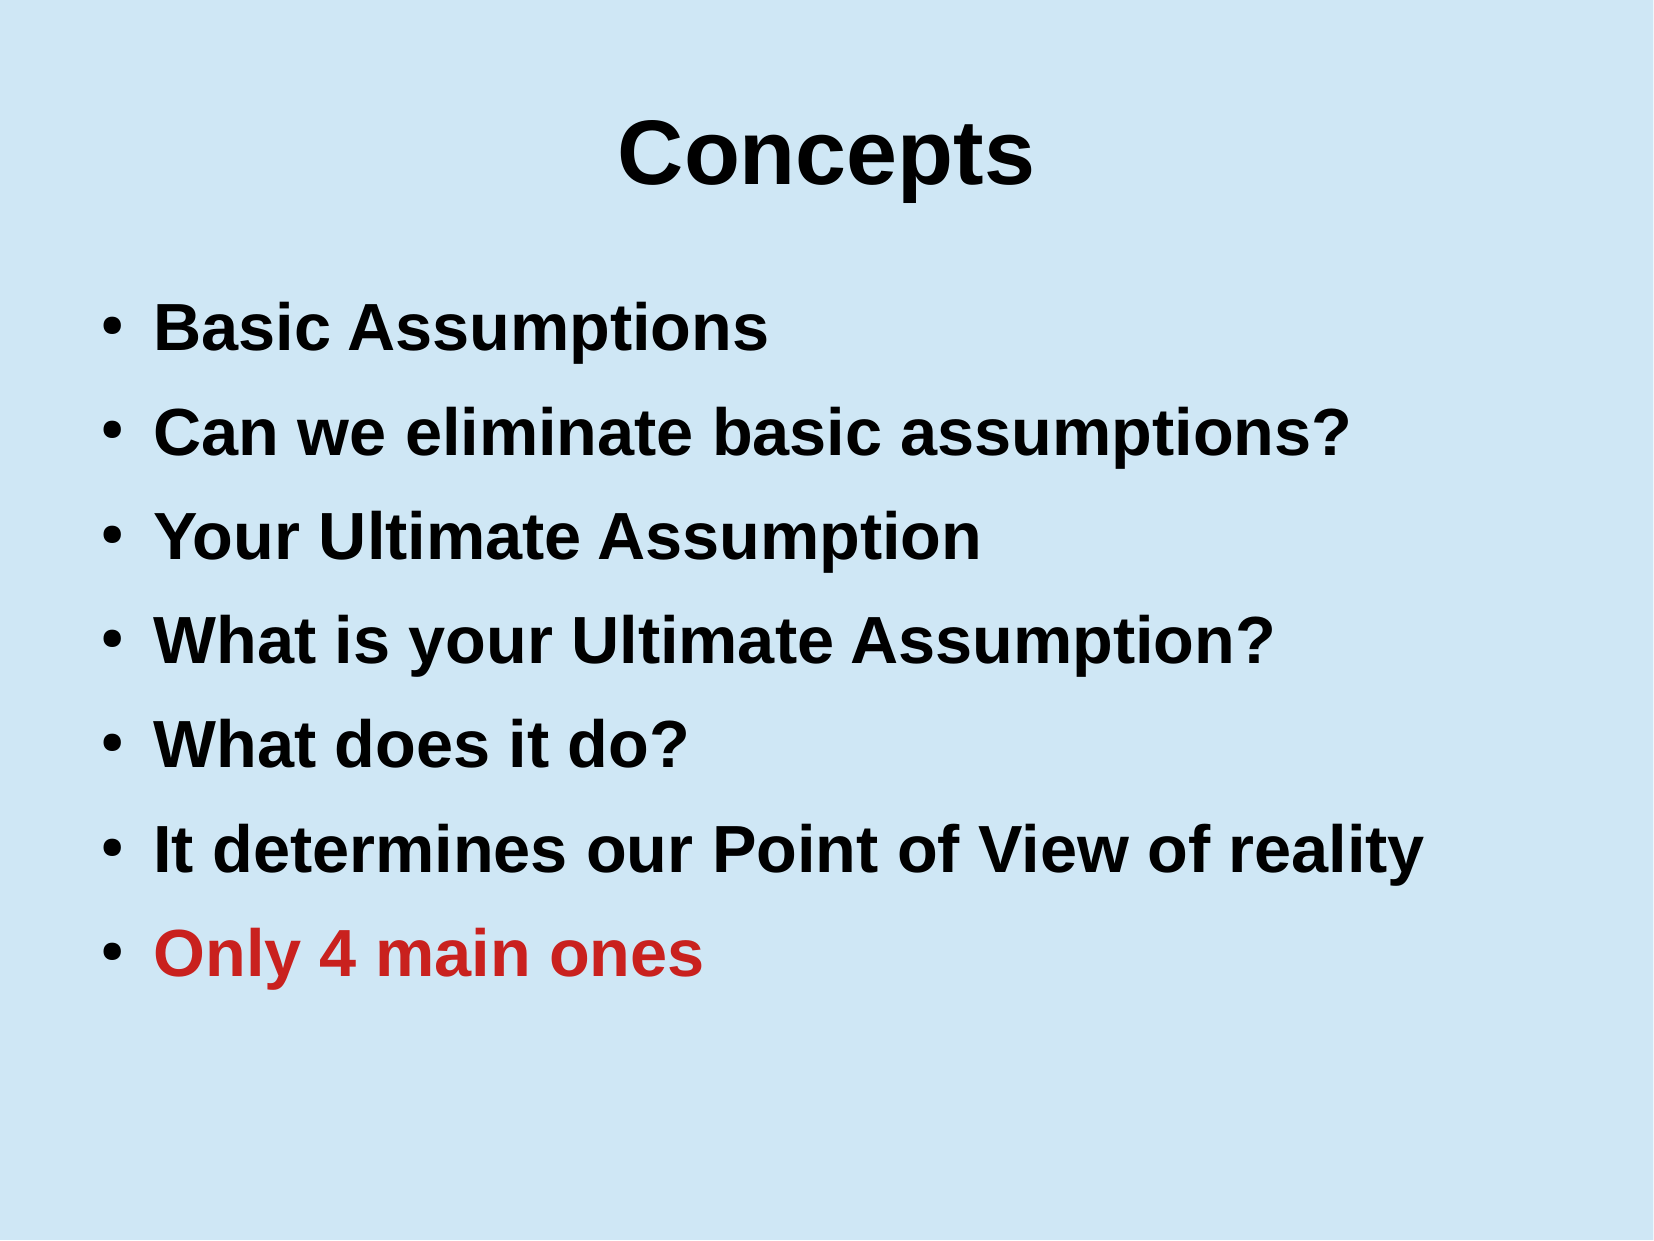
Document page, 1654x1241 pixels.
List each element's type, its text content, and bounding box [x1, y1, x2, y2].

list Basic Assumptions Can we eliminate basic assumptions? Your Ultimate Assumption What is your Ultimate Assumption? What does it do? It determines our Point of View of reality Only 4 main ones [82, 290, 1571, 1010]
title Concepts [82, 49, 1571, 257]
